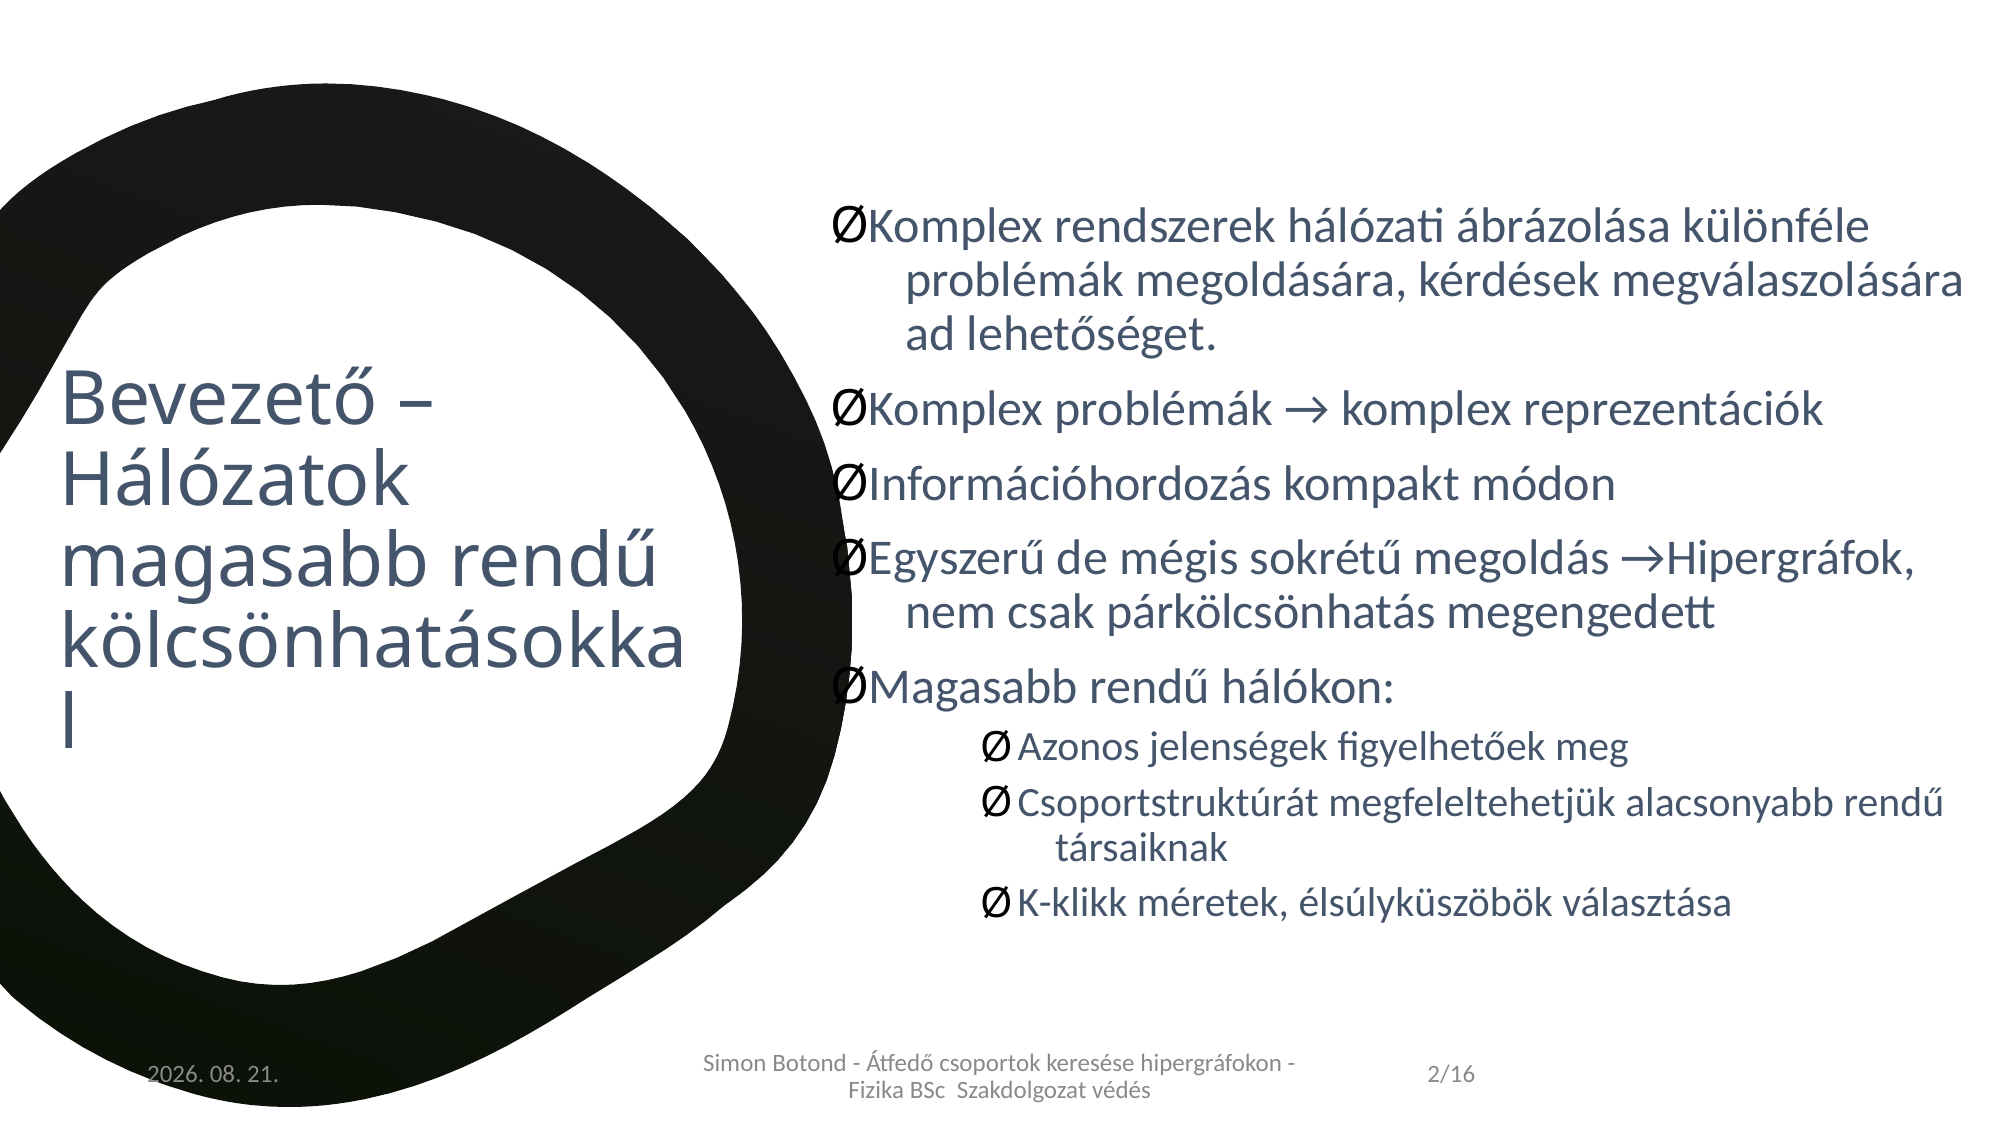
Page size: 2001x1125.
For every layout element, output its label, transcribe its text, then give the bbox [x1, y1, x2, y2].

text_box 2023. 06. 25. [131, 1042, 582, 1103]
text_box Simon Botond - Átfedő csoportok keresése hipergráfokon - Fizika BSc Szakdolgozat védés [662, 1042, 1338, 1103]
text_box /16 [1412, 1042, 1863, 1103]
list Komplex rendszerek hálózati ábrázolása különféle problémák megoldására, kérdések megválaszolására ad lehetőséget. Komplex problémák → komplex reprezentációk Információhordozás kompakt módon Egyszerű de mégis sokrétű megoldás →Hipergráfok, nem csak párkölcsönhatás megengedett Magasabb rendű hálókon: Azonos jelenségek figyelhetőek meg Csoportstruktúrát megfeleltehetjük alacsonyabb rendű társaiknak K-klikk méretek, élsúlyküszöbök választása [815, 133, 1996, 992]
title Bevezető – Hálózatok magasabb rendű kölcsönhatásokkal [44, 203, 720, 922]
text_box [0, 0, 2000, 1125]
